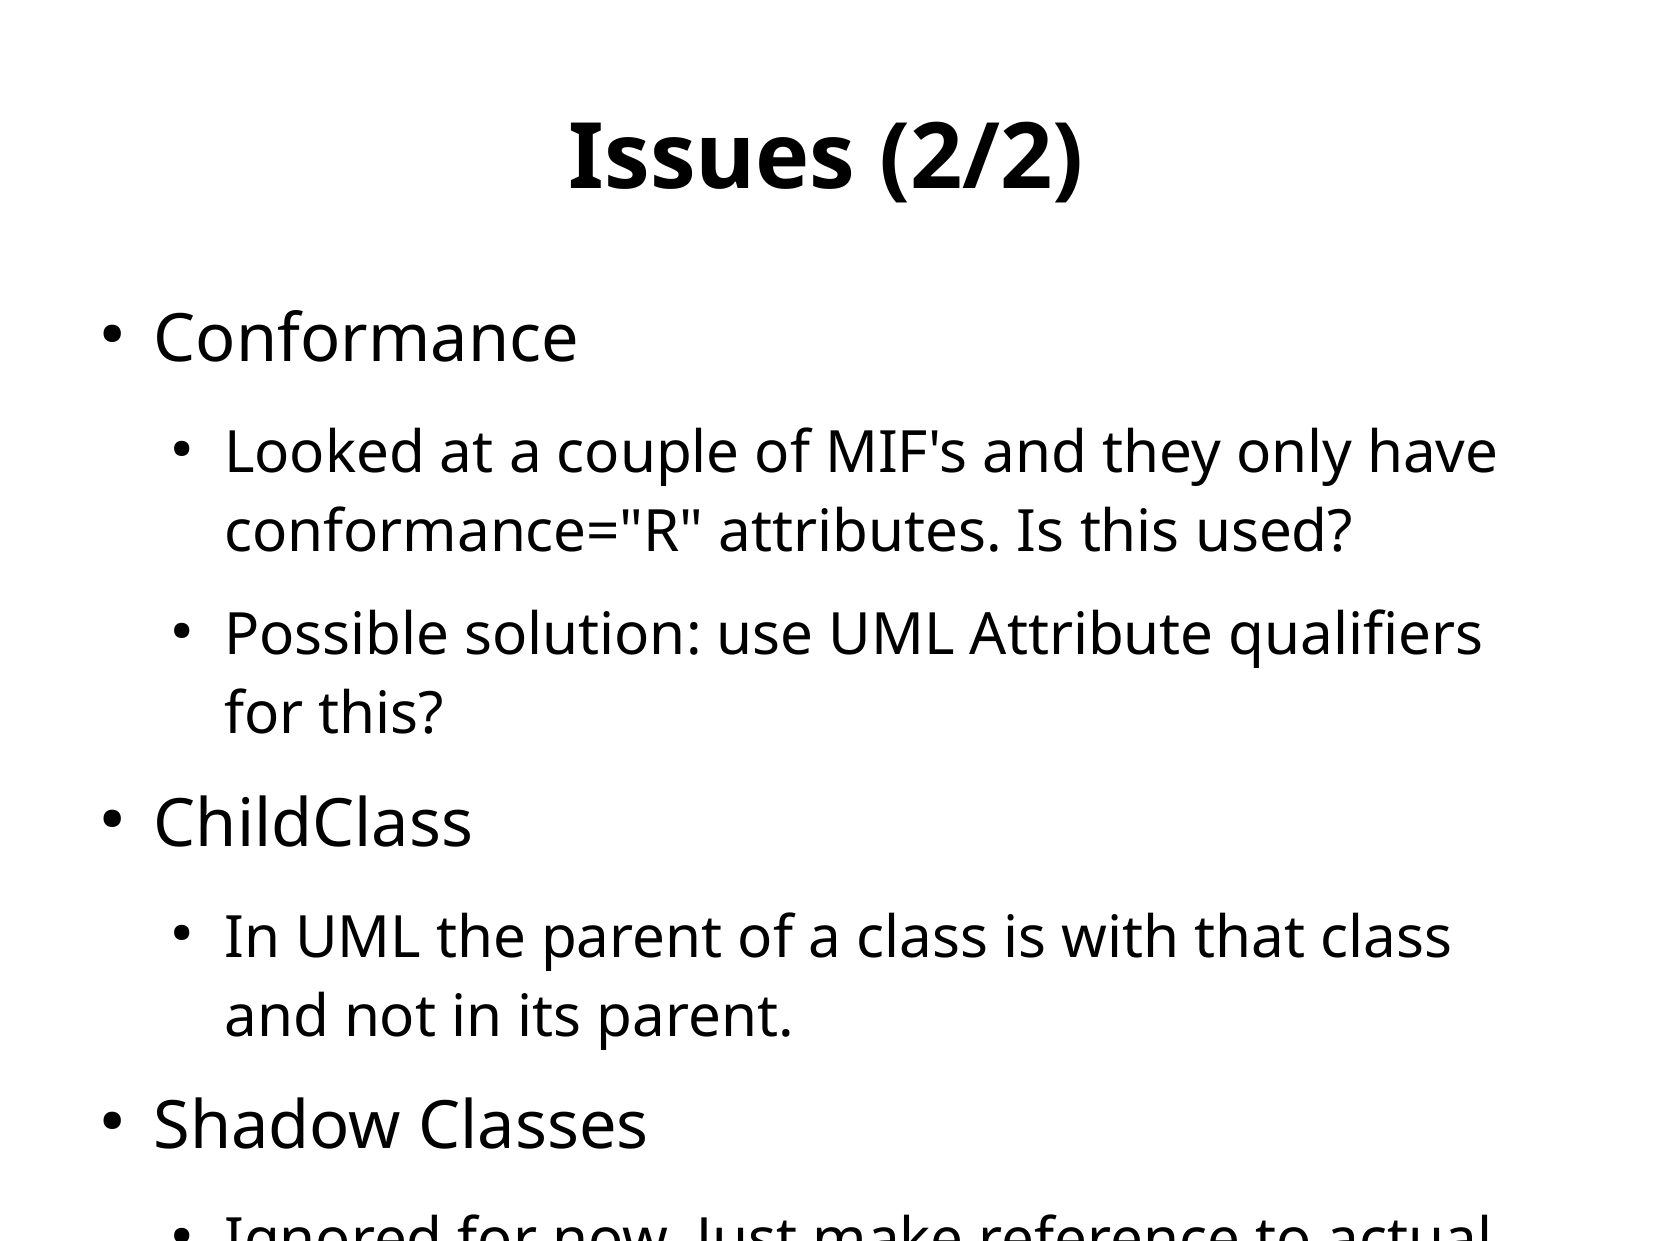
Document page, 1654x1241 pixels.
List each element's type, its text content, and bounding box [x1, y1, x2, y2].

list Conformance Looked at a couple of MIF's and they only have conformance="R" attributes. Is this used? Possible solution: use UML Attribute qualifiers for this? ChildClass In UML the parent of a class is with that class and not in its parent. Shadow Classes Ignored for now. Just make reference to actual class. This is only a diagramming thing. [82, 290, 1571, 1179]
title Issues (2/2) [82, 49, 1571, 257]
